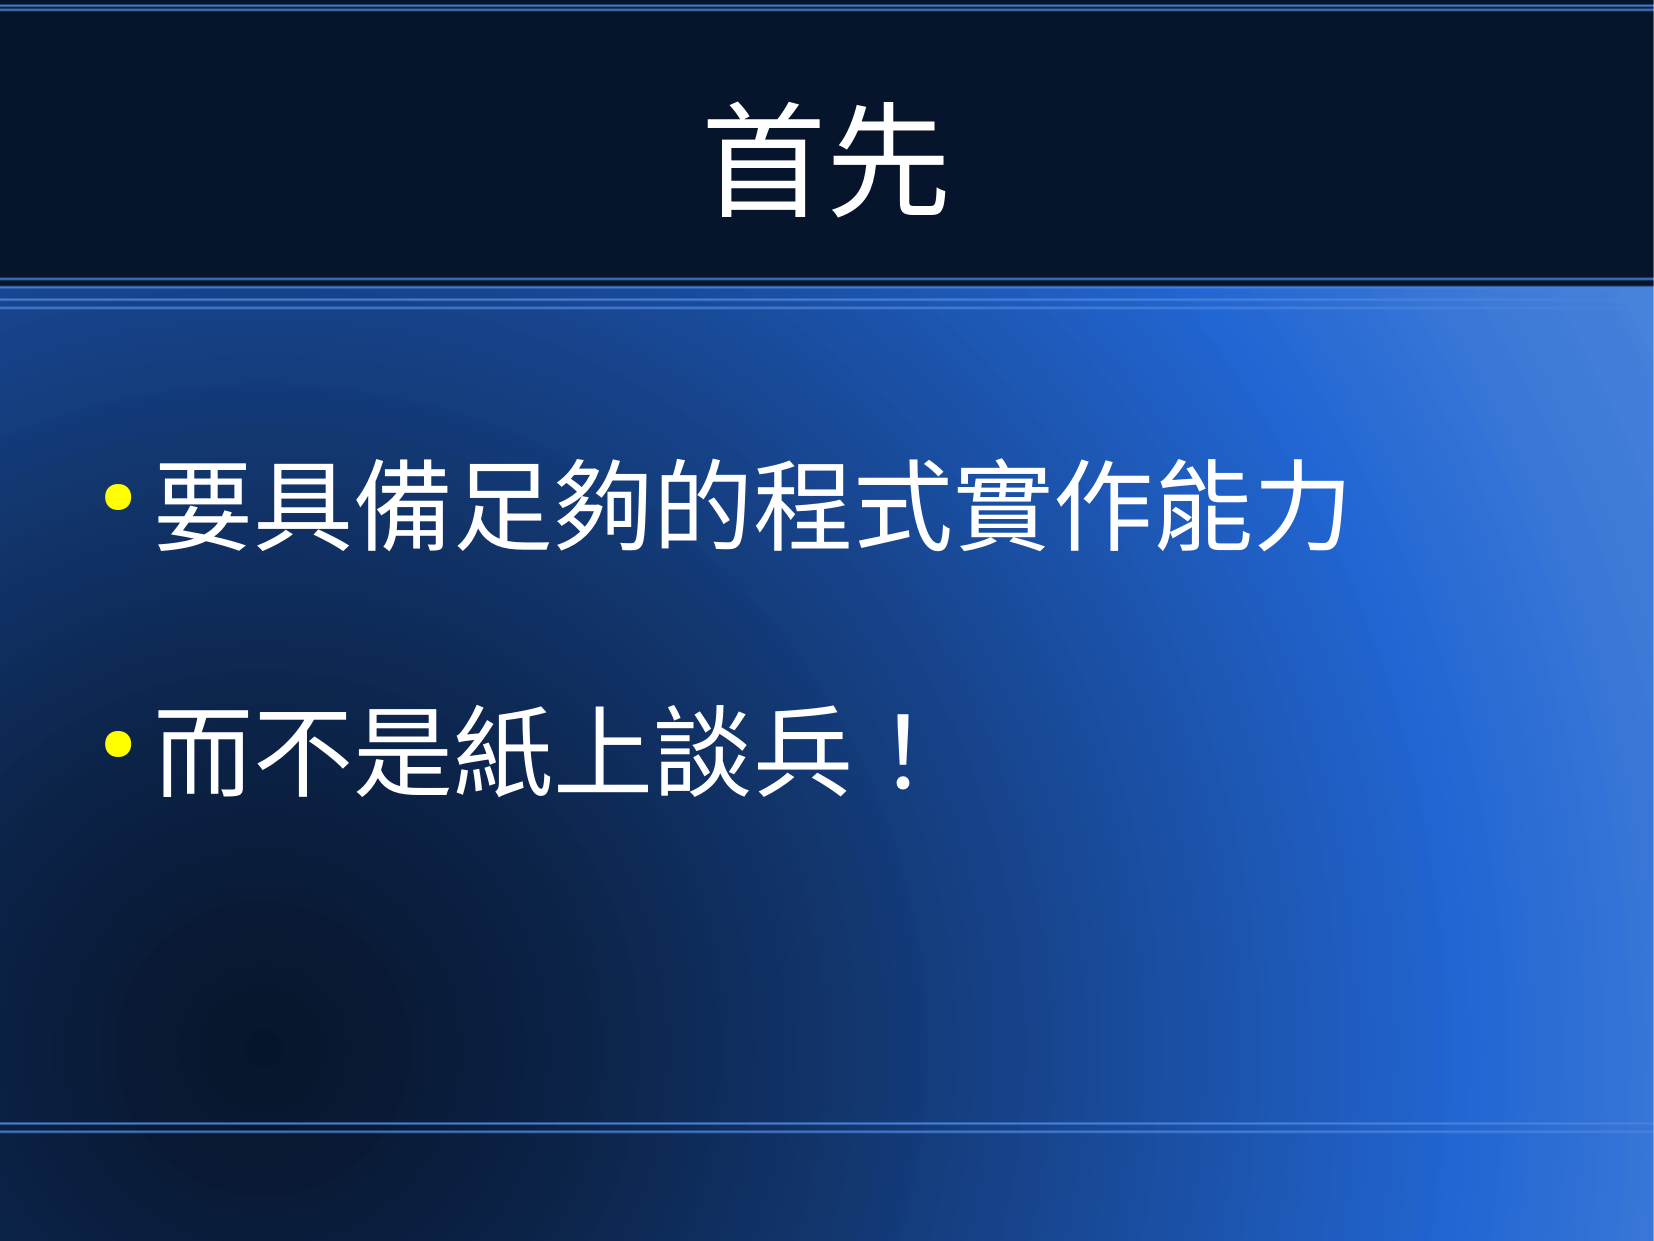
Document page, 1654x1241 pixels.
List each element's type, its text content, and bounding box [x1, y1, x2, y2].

picture [0, 0, 1654, 1241]
title 首先 [82, 49, 1571, 257]
list 要具備足夠的程式實作能力 而不是紙上談兵！ [82, 355, 1571, 1241]
